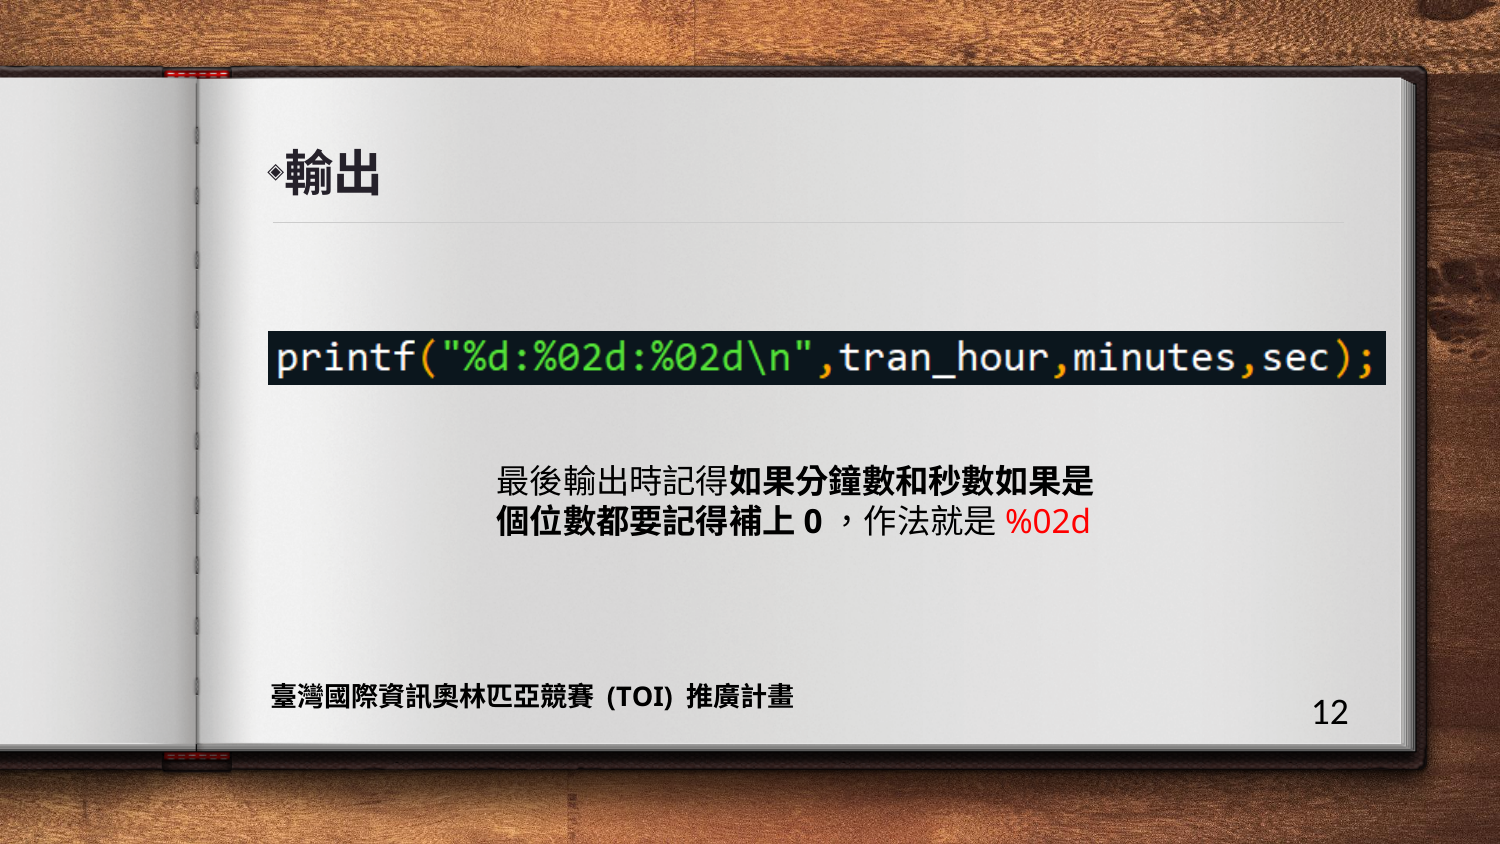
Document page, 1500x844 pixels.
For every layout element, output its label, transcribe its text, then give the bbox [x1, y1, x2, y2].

text_box [1295, 672, 1386, 737]
text_box 最後輸出時記得如果分鐘數和秒數如果是個位數都要記得補上0，作法就是%02d [481, 452, 1129, 549]
picture [268, 331, 1386, 385]
list 輸出 [252, 126, 1183, 216]
